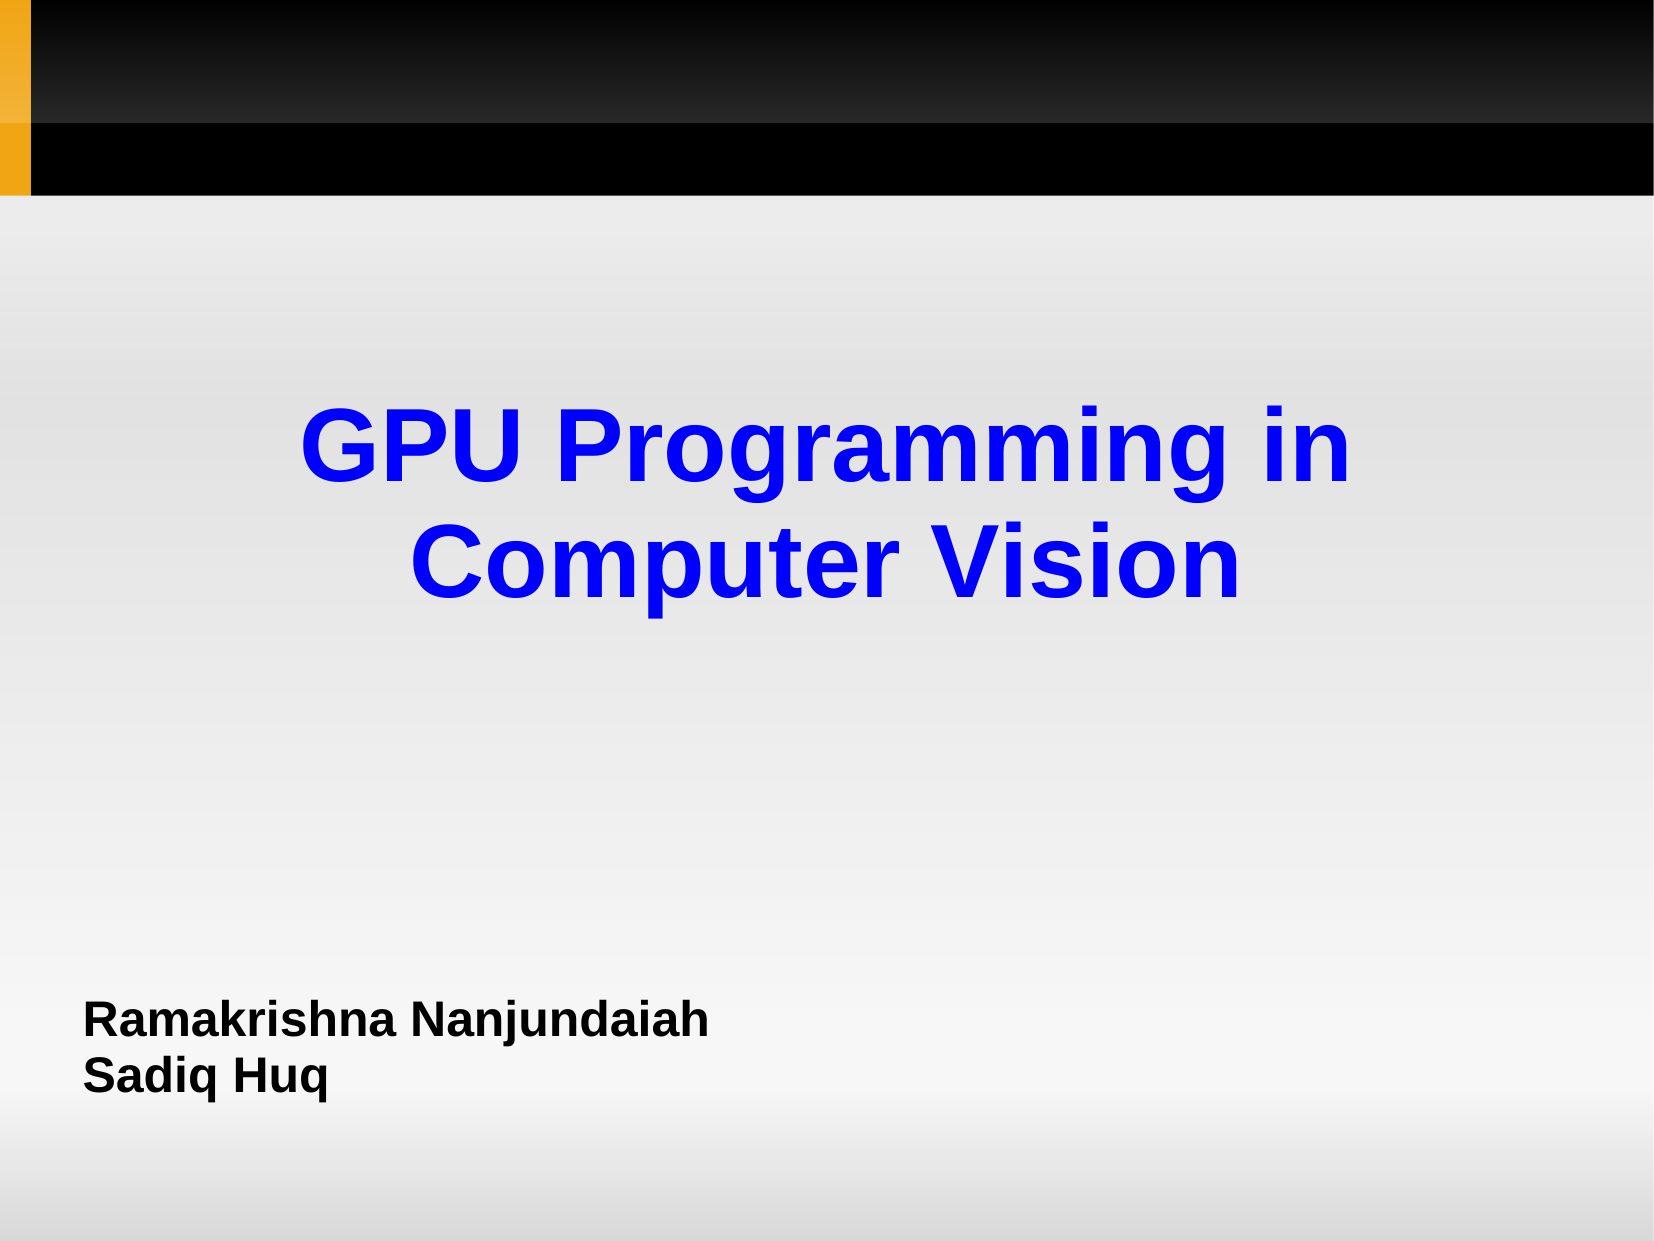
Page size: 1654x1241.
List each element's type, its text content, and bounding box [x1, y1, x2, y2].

picture [0, 0, 1654, 1241]
subtitle GPU Programming in Computer Vision Ramakrishna Nanjundaiah Sadiq Huq [82, 38, 1571, 1241]
